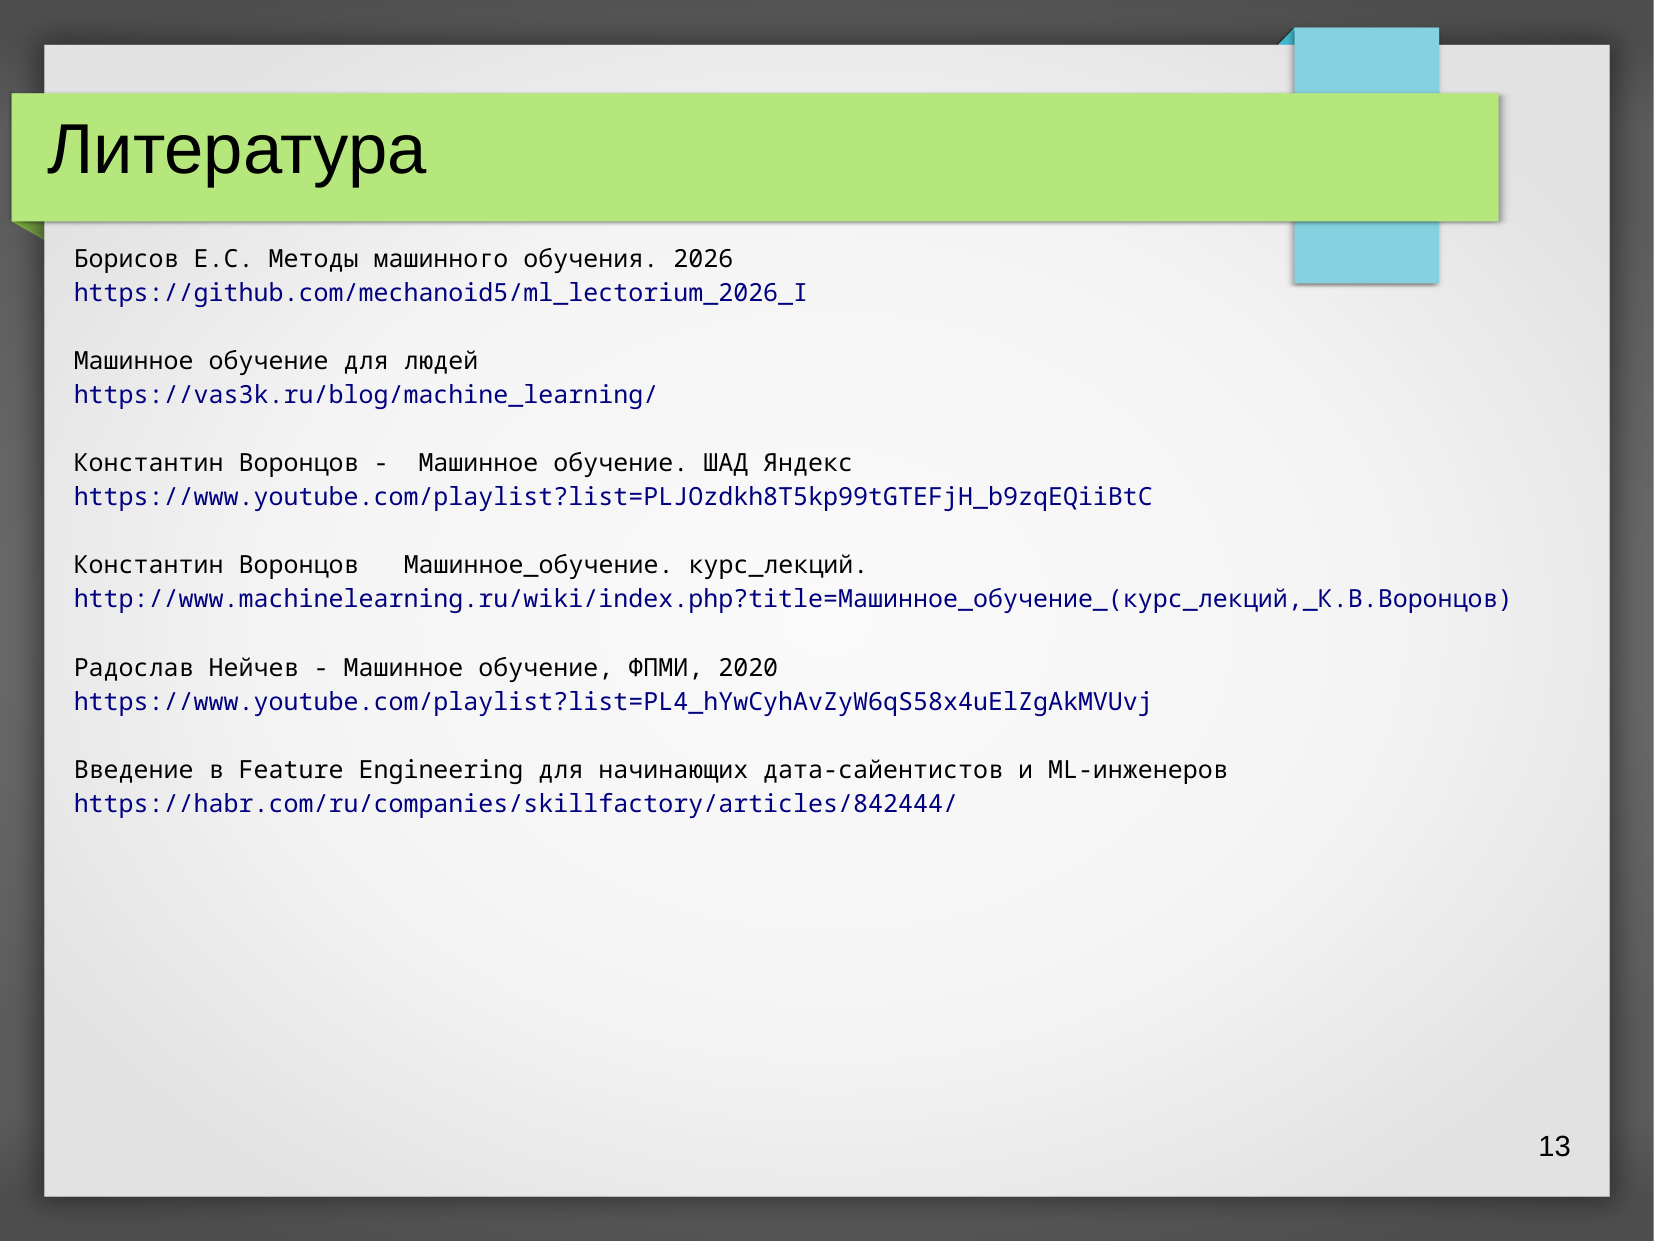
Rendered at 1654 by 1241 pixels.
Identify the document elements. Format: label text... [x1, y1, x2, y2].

text_box Борисов Е.С. Методы машинного обучения. 2026 https://github.com/mechanoid5/ml_lectorium_2026_I Машинное обучение для людей https://vas3k.ru/blog/machine_learning/ Константин Воронцов - Машинное обучение. ШАД Яндекс https://www.youtube.com/playlist?list=PLJOzdkh8T5kp99tGTEFjH_b9zqEQiiBtC Константин Воронцов Машинное_обучение. курс_лекций. http://www.machinelearning.ru/wiki/index.php?title=Машинное_обучение_(курс_лекций,_К.В.Воронцов) Радослав Нейчев - Машинное обучение, ФПМИ, 2020 https://www.youtube.com/playlist?list=PL4_hYwCyhAvZyW6qS58x4uElZgAkMVUvj Введение в Feature Engineering для начинающих дата-сайентистов и ML-инженеров https://habr.com/ru/companies/skillfactory/articles/842444/ [59, 233, 1583, 1040]
title Литература [47, 96, 1536, 201]
picture [0, 0, 1654, 1241]
